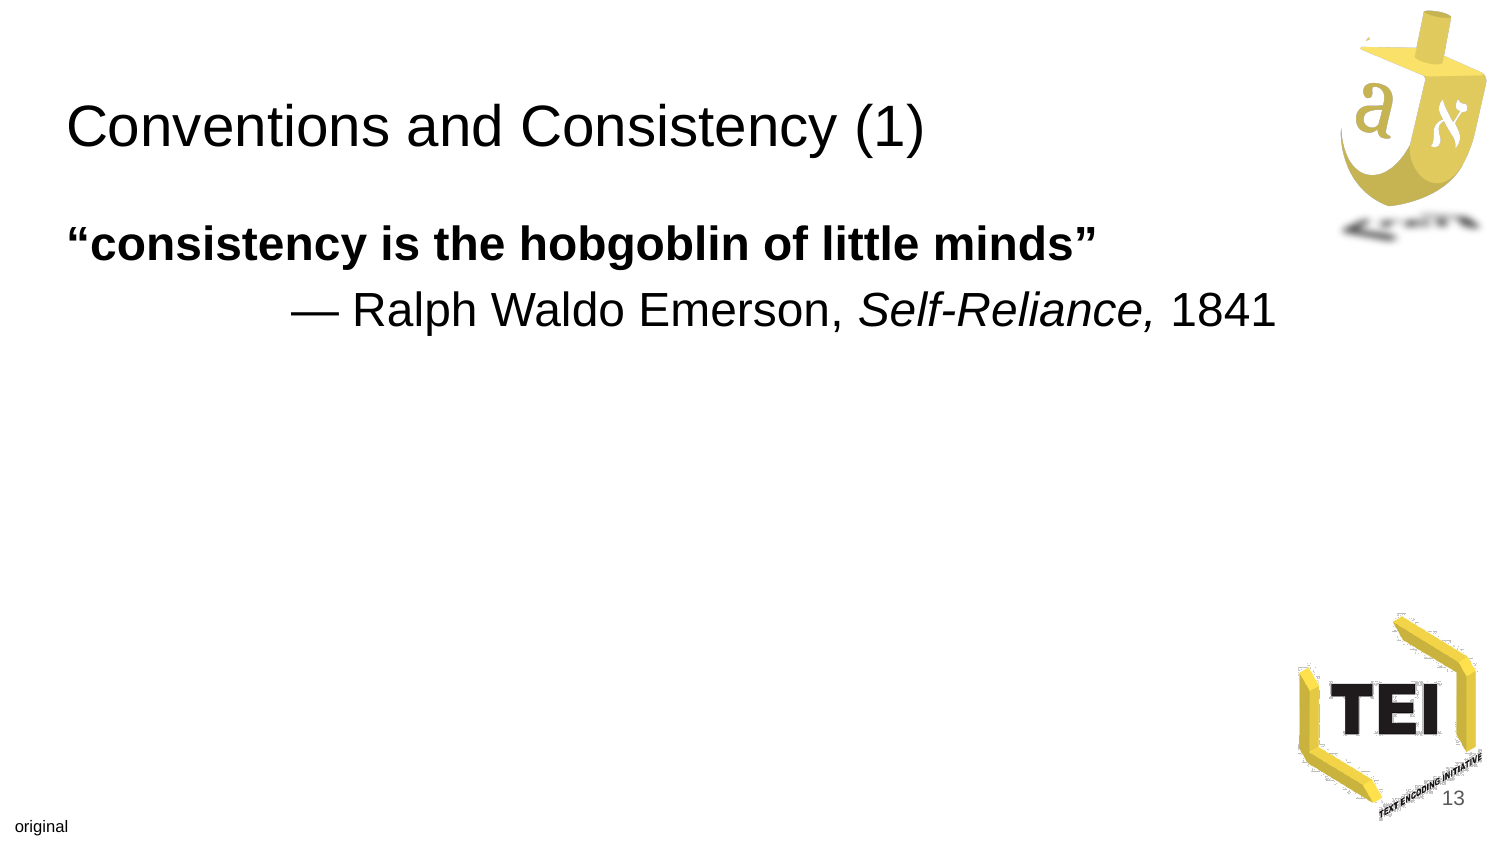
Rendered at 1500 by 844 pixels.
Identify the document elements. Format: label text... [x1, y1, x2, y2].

list “consistency is the hobgoblin of little minds” — Ralph Waldo Emerson, Self-Reliance, 1841 [51, 189, 1449, 750]
title Conventions and Consistency (1) [51, 72, 1449, 167]
text_box original [0, 810, 114, 844]
picture [1275, 604, 1500, 830]
slide_number <number> [1389, 764, 1480, 830]
picture [1324, 0, 1497, 250]
